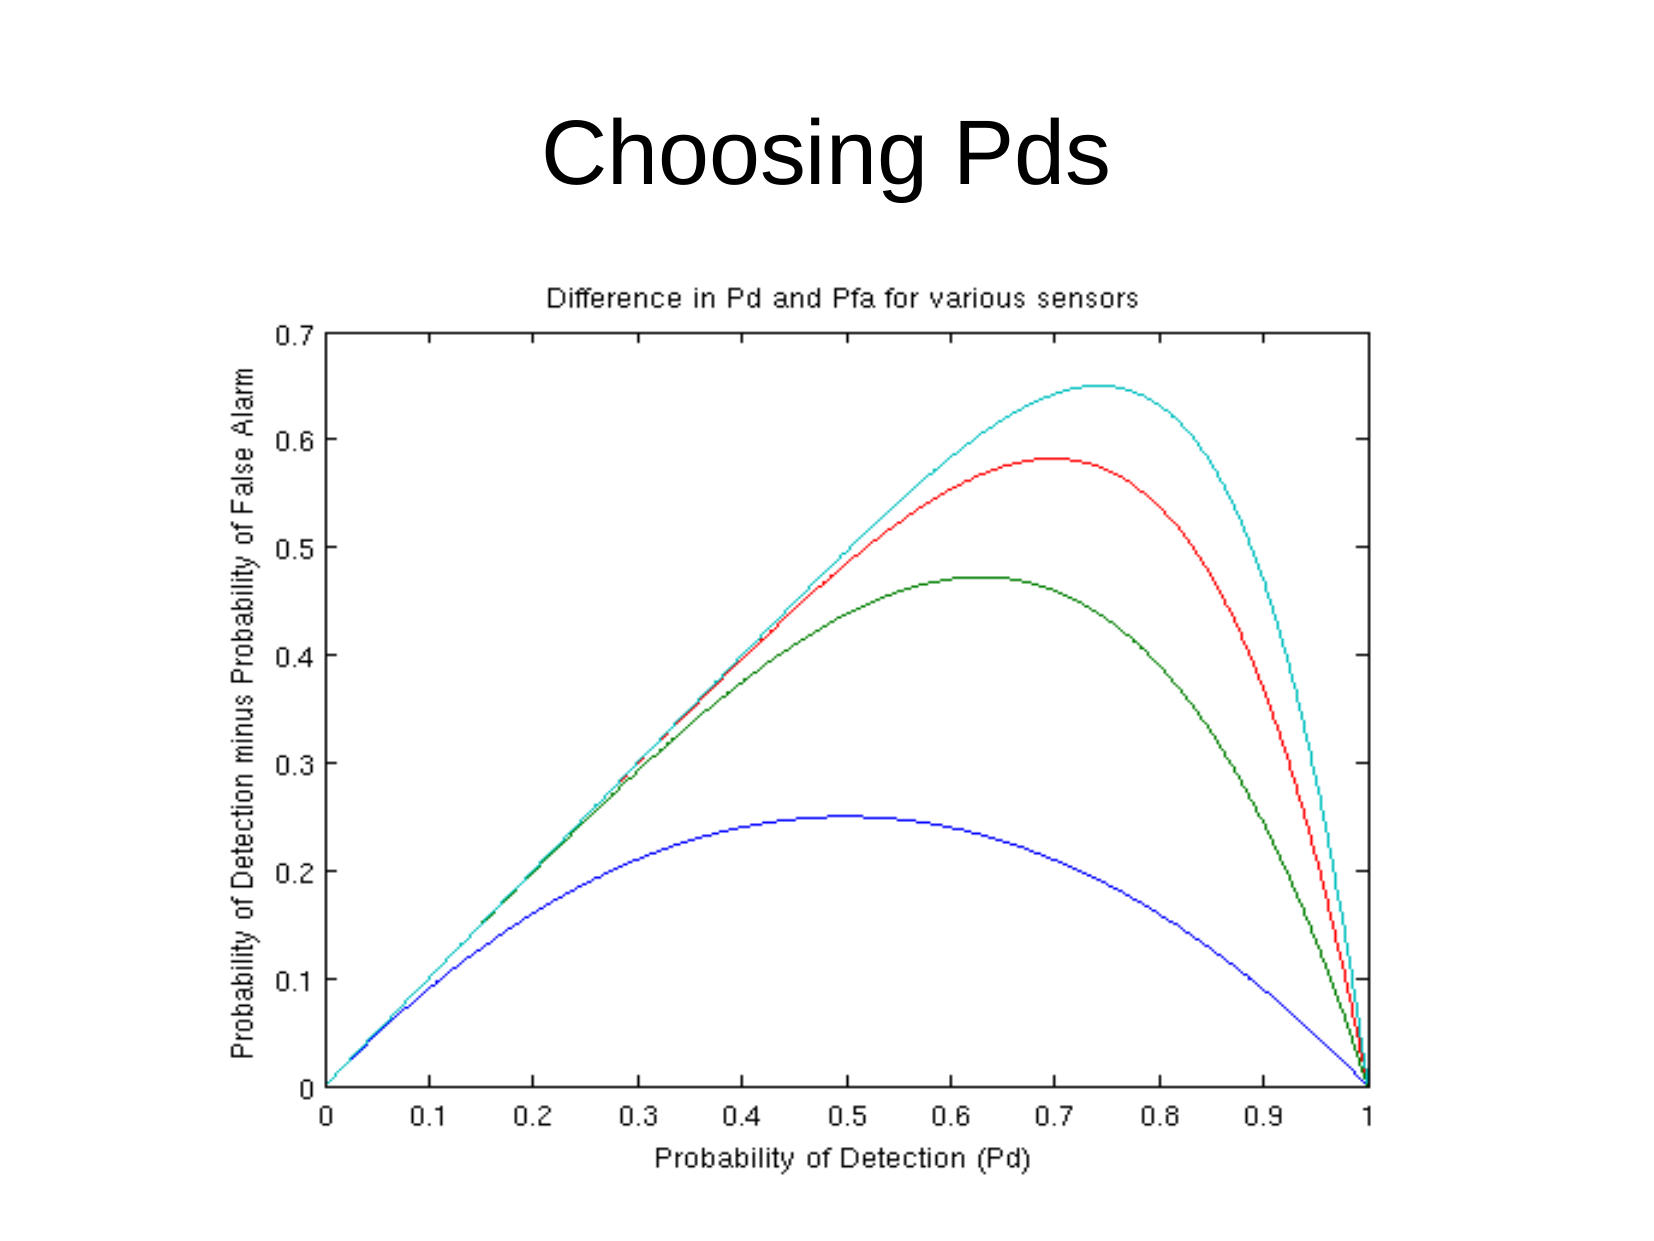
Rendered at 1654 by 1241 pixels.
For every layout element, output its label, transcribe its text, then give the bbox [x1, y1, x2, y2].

picture [150, 262, 1496, 1188]
title Choosing Pds [82, 56, 1571, 250]
